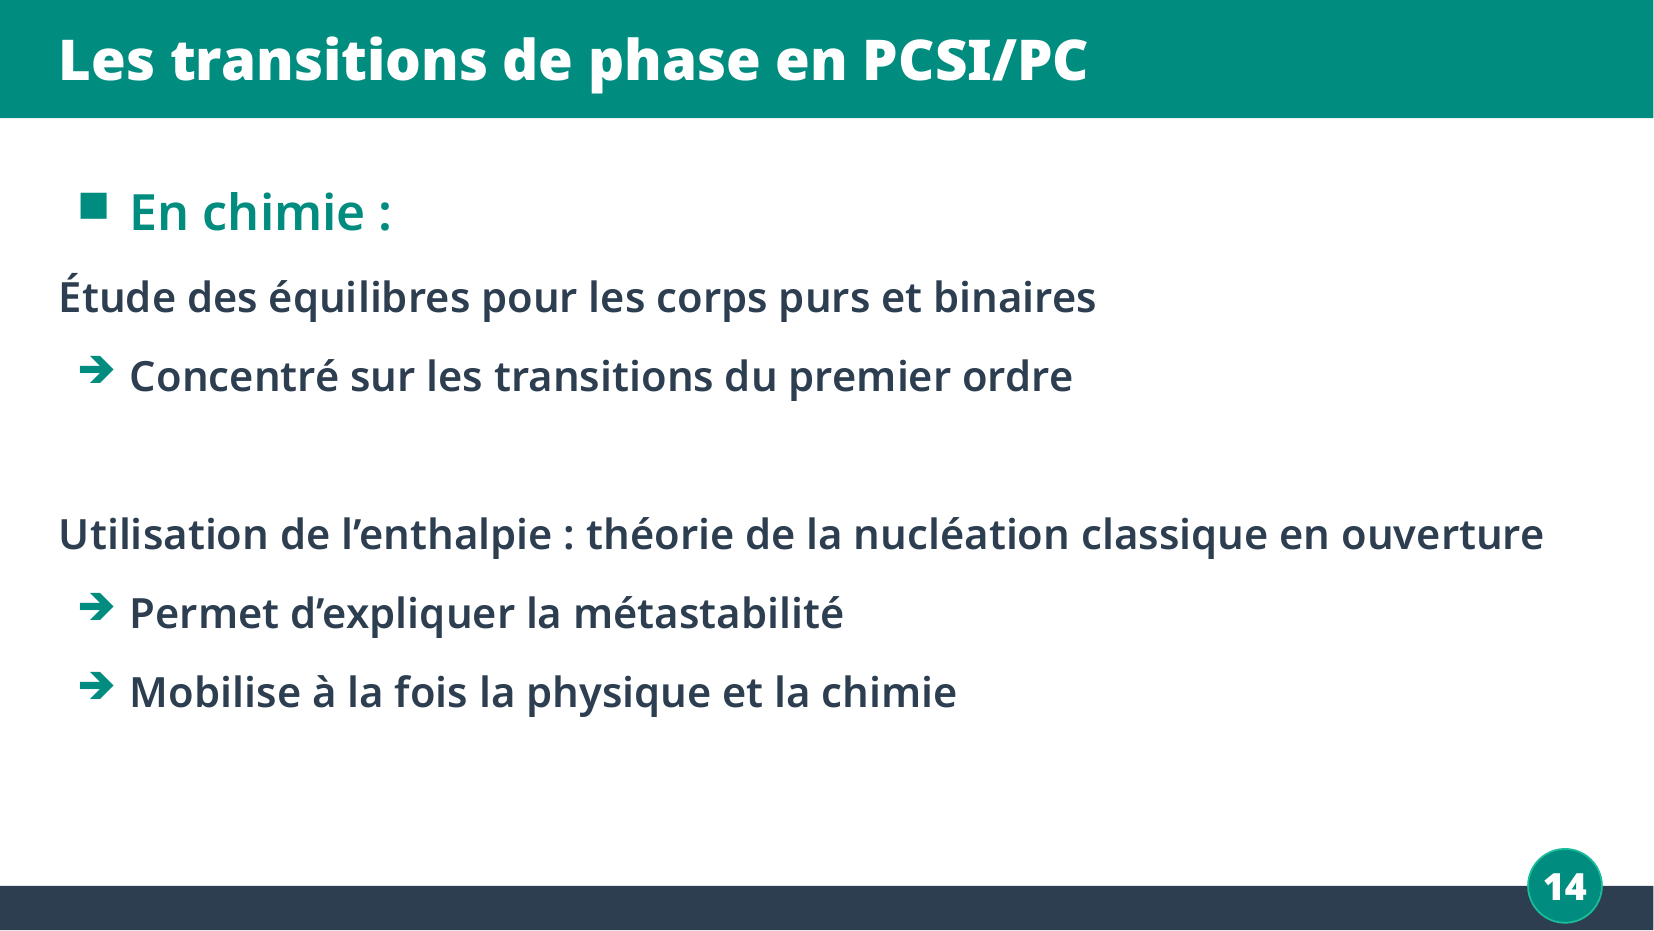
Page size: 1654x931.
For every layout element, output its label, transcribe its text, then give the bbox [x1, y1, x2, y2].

title Les transitions de phase en PCSI/PC [59, 0, 1595, 118]
list En chimie : Étude des équilibres pour les corps purs et binaires Concentré sur les transitions du premier ordre Utilisation de l’enthalpie : théorie de la nucléation classique en ouverture Permet d’expliquer la métastabilité Mobilise à la fois la physique et la chimie [59, 177, 1595, 864]
